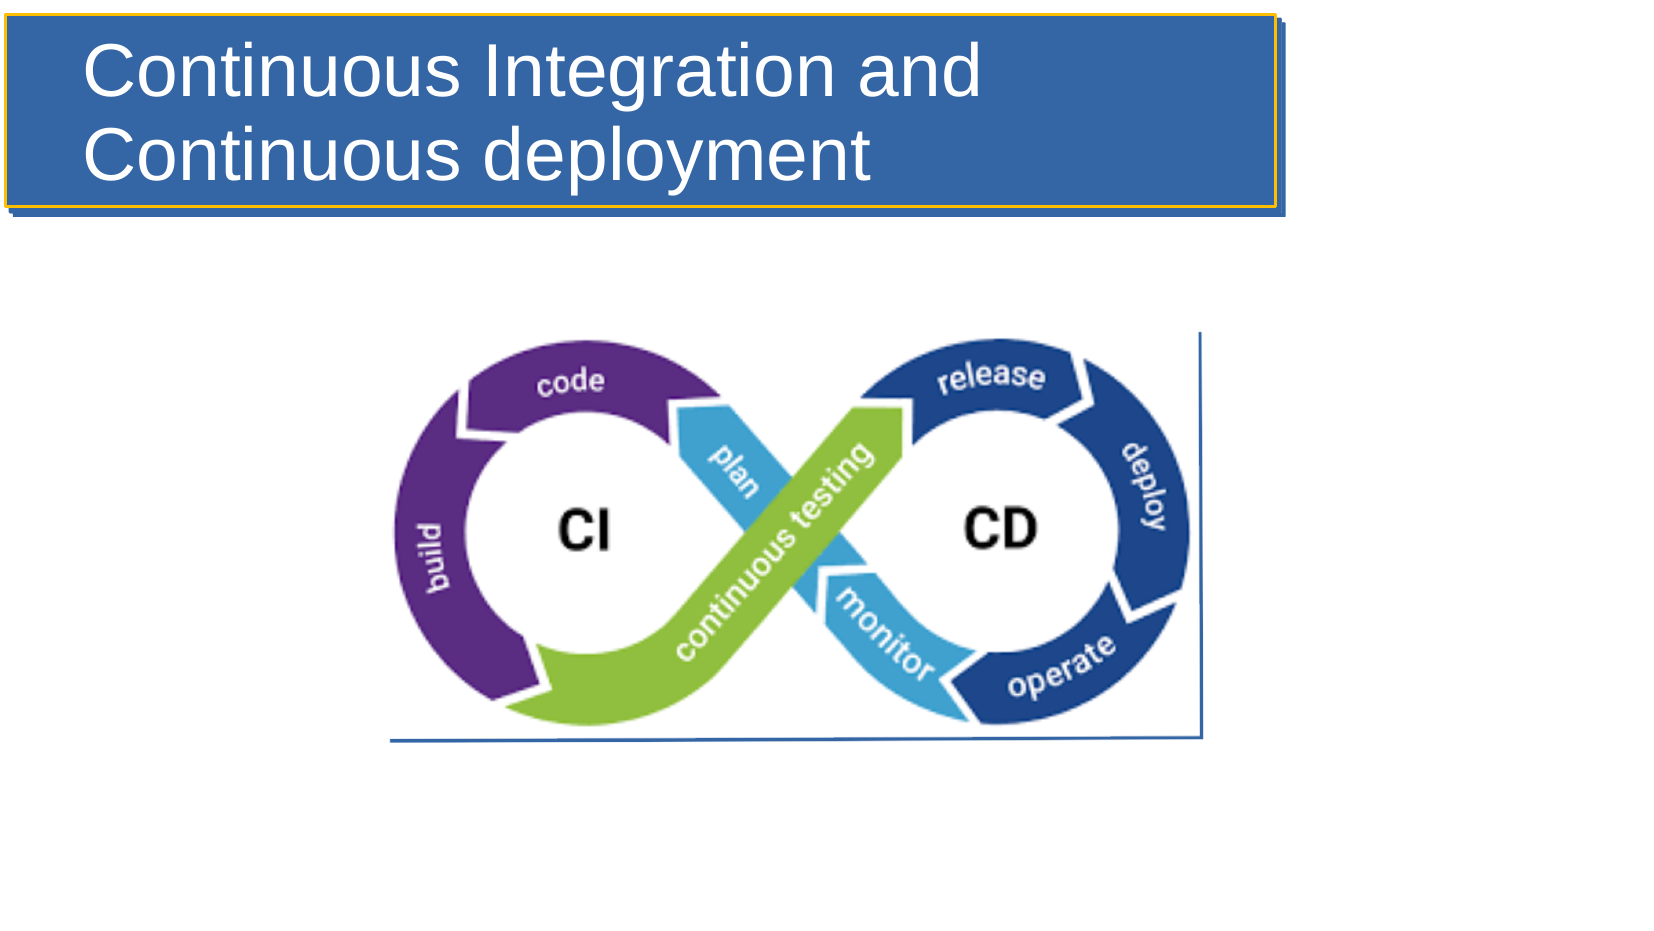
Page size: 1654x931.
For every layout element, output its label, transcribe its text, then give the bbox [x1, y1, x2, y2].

title Continuous Integration and Continuous deployment [82, 28, 1235, 197]
picture [383, 327, 1200, 739]
